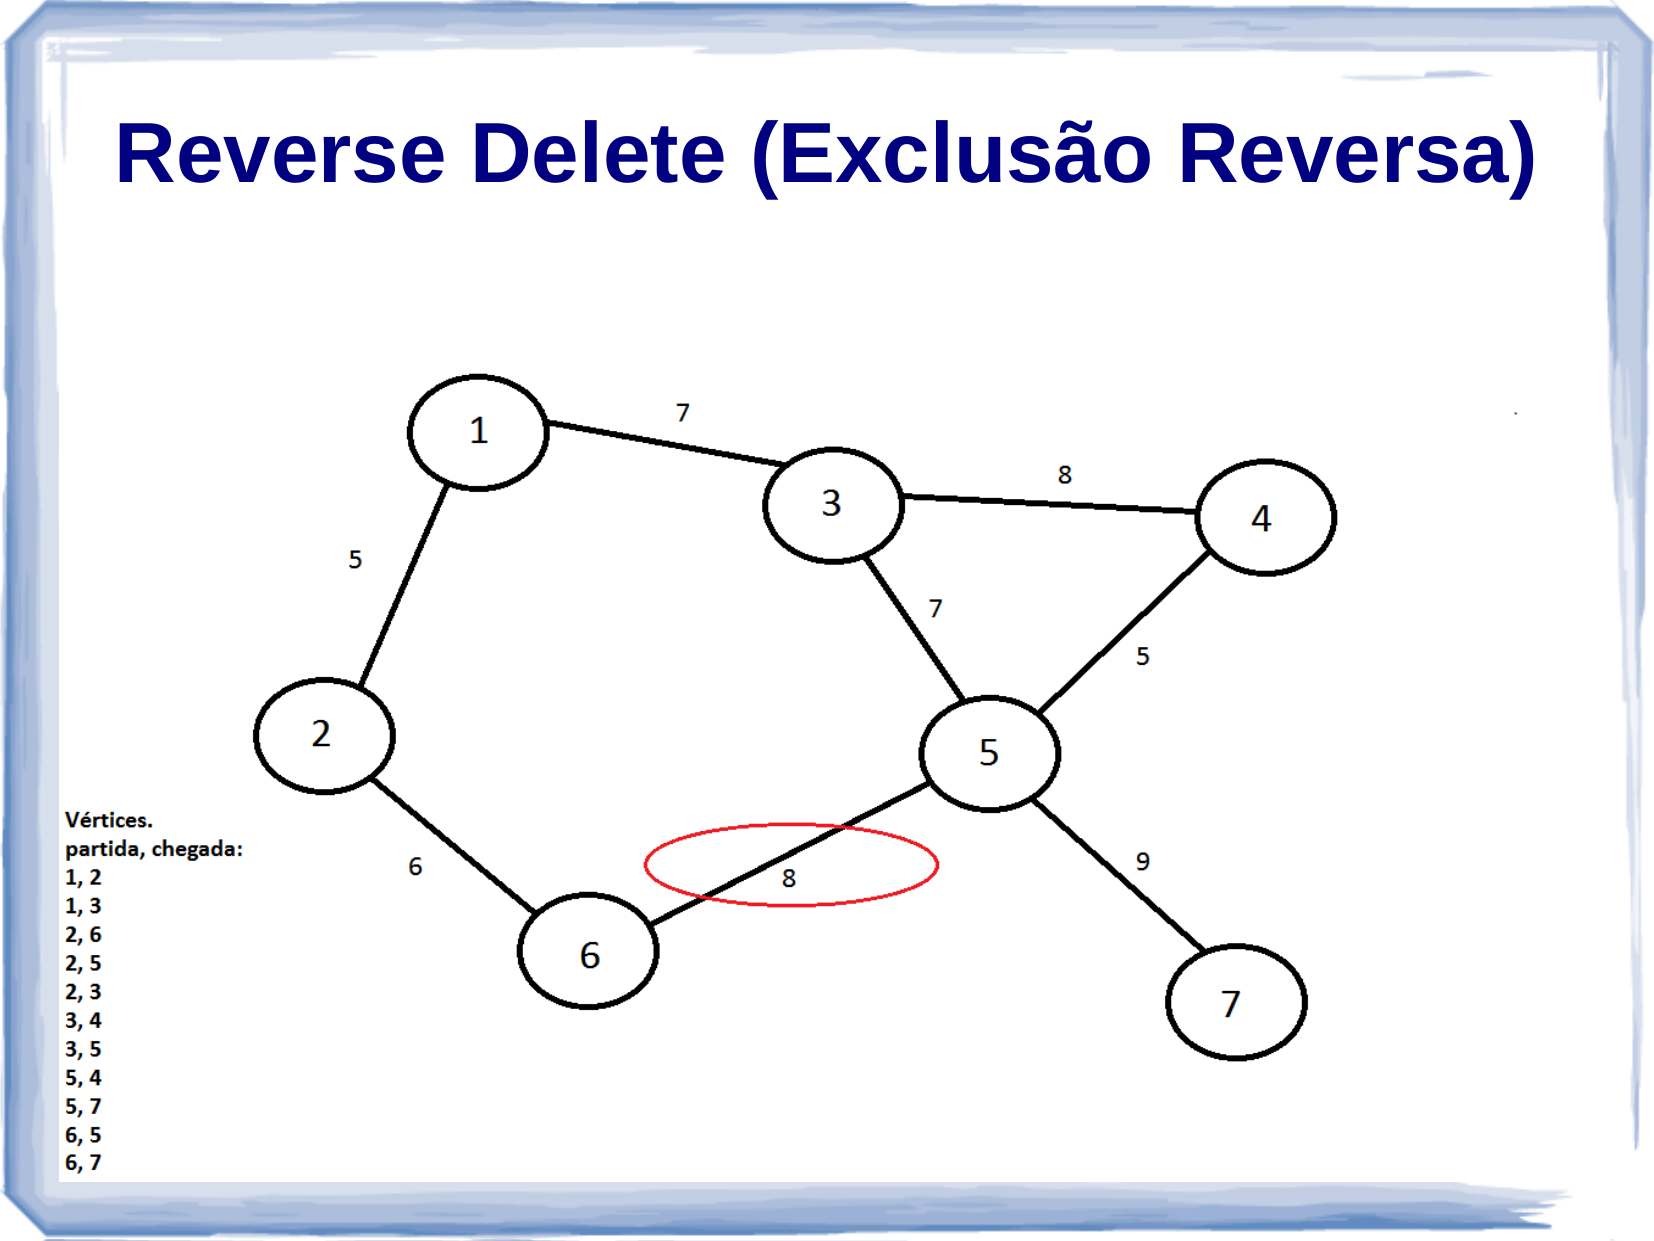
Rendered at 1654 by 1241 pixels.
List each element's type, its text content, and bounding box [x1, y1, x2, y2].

title Reverse Delete (Exclusão Reversa) [82, 49, 1571, 257]
picture [0, 0, 1654, 1241]
